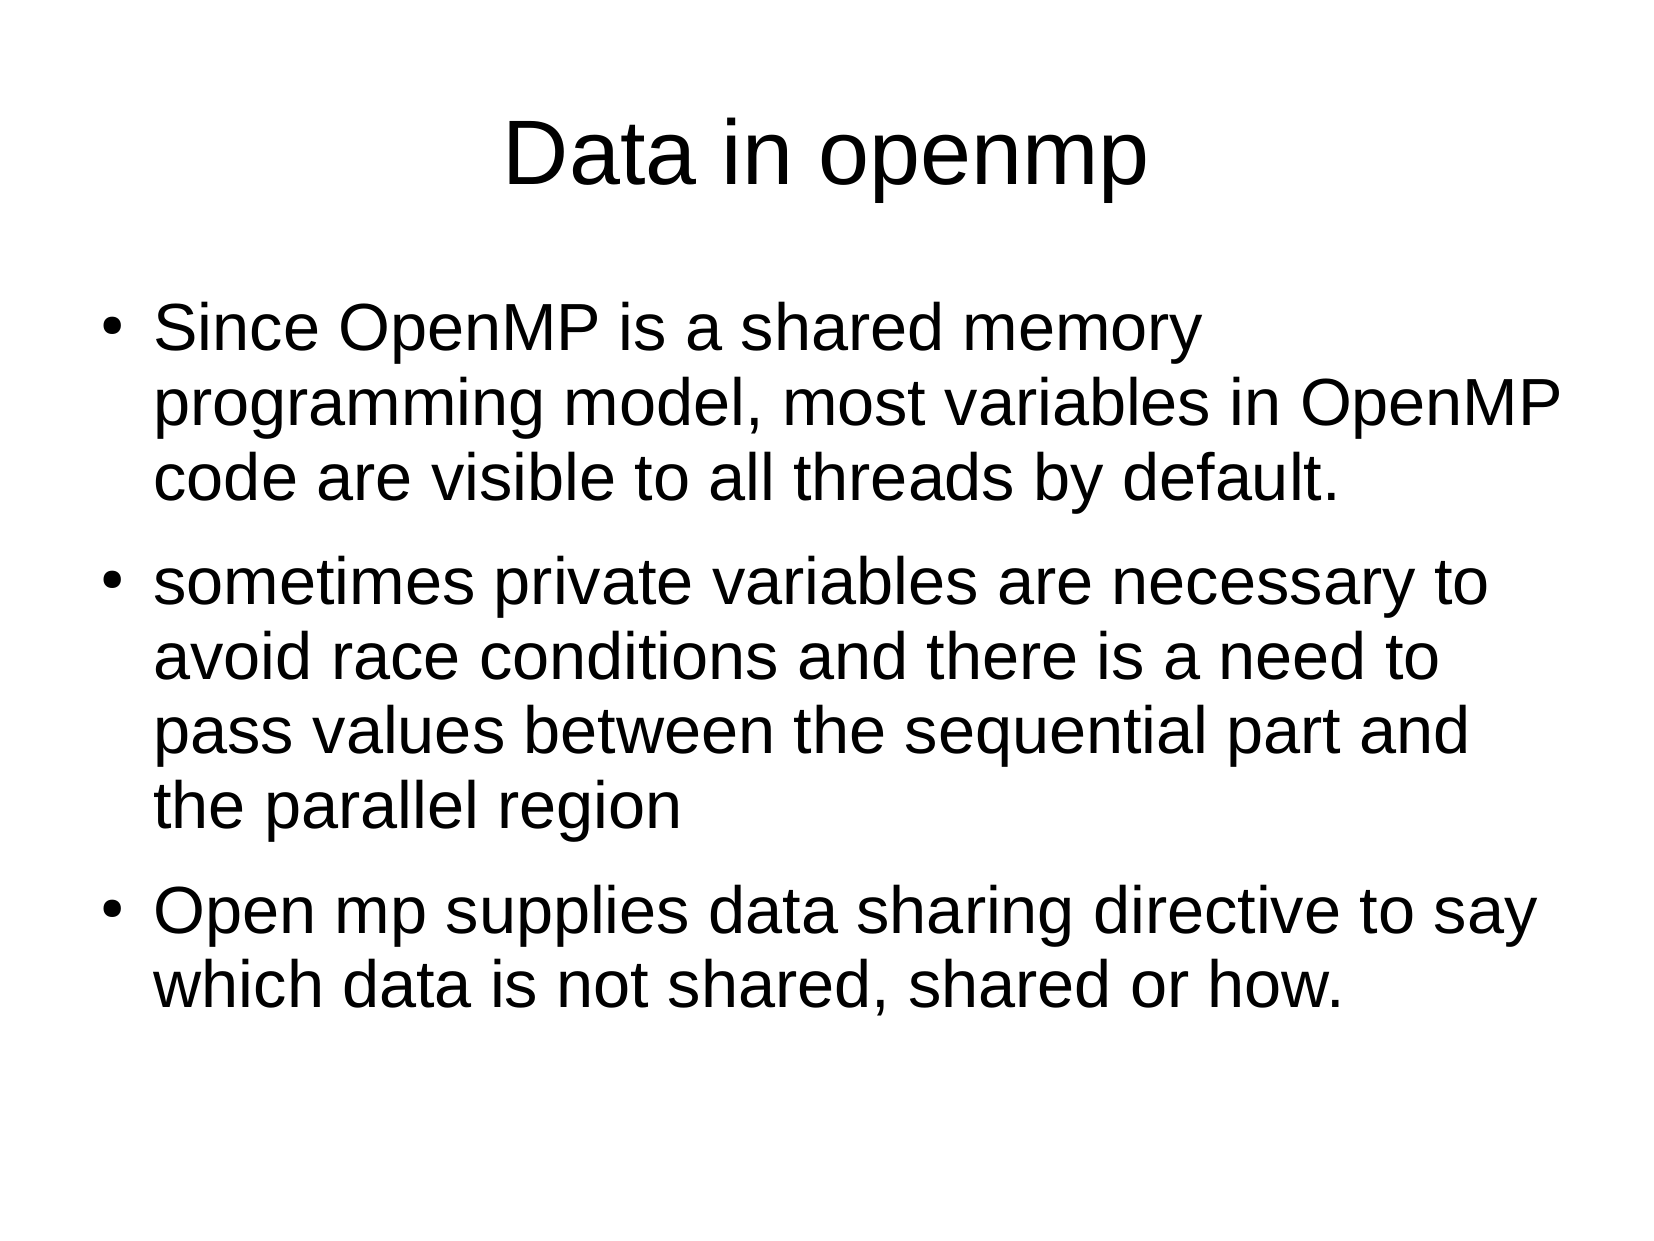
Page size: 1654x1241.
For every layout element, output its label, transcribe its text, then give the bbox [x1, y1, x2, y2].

title Data in openmp [82, 49, 1571, 257]
list Since OpenMP is a shared memory programming model, most variables in OpenMP code are visible to all threads by default. sometimes private variables are necessary to avoid race conditions and there is a need to pass values between the sequential part and the parallel region Open mp supplies data sharing directive to say which data is not shared, shared or how. [82, 290, 1571, 1109]
